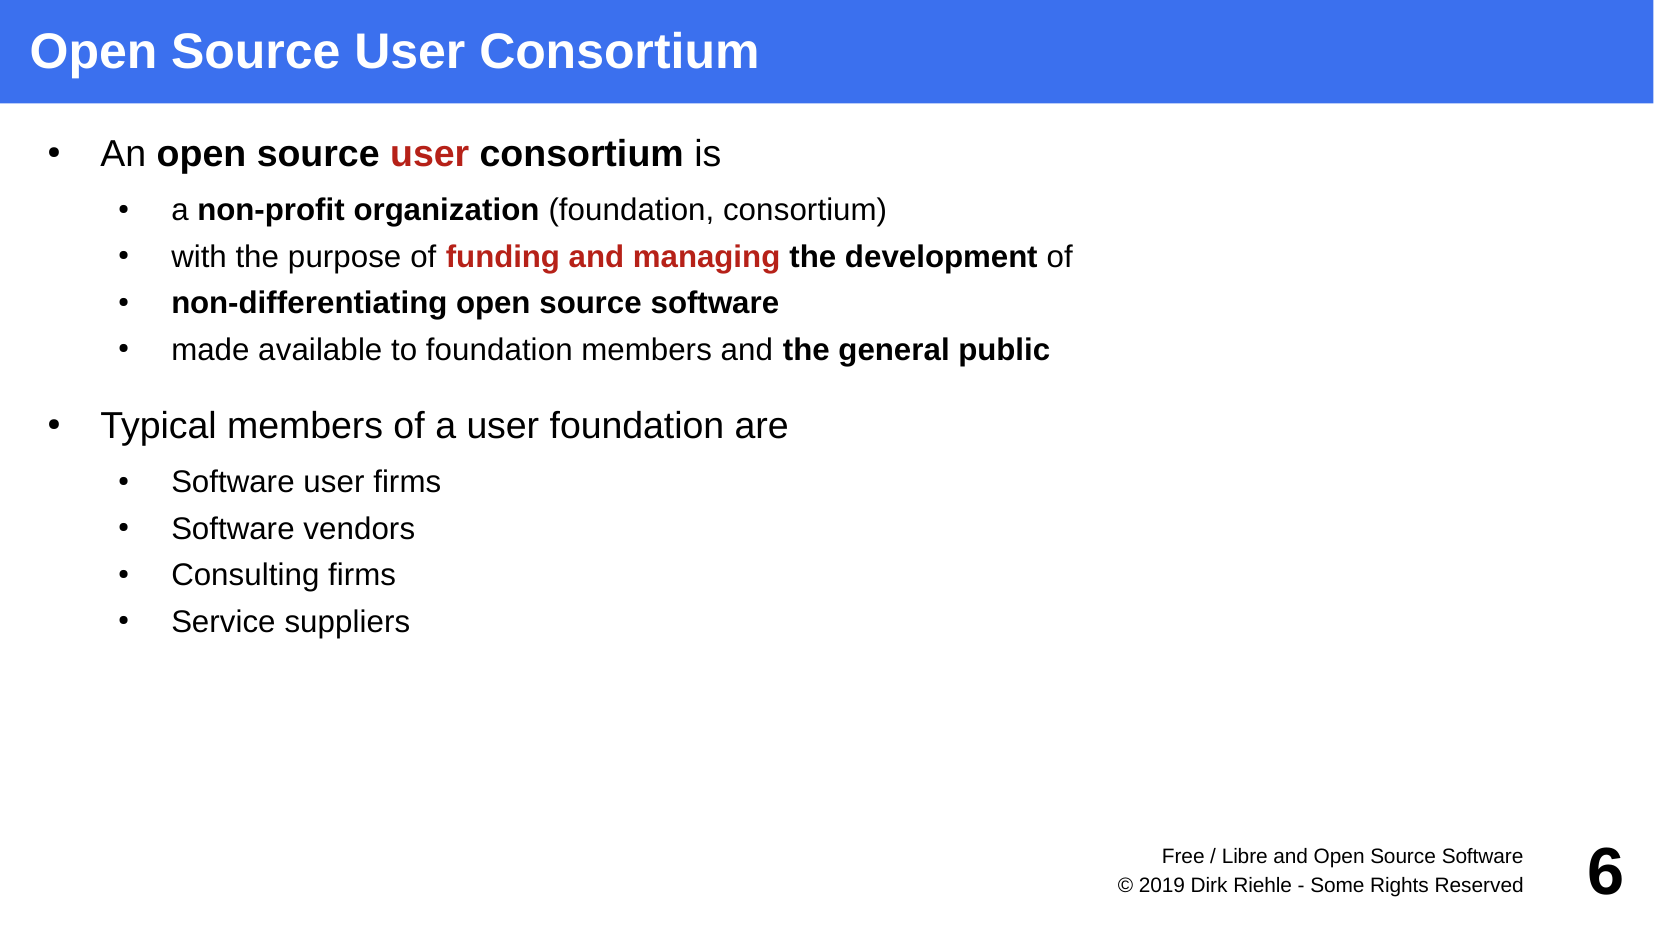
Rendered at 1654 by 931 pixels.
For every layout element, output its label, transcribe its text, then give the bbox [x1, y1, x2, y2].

title Open Source User Consortium [0, 0, 1654, 104]
list An open source user consortium is a non-profit organization (foundation, consortium) with the purpose of funding and managing the development of non-differentiating open source software made available to foundation members and the general public Typical members of a user foundation are Software user firms Software vendors Consulting firms Service suppliers [29, 132, 1625, 813]
